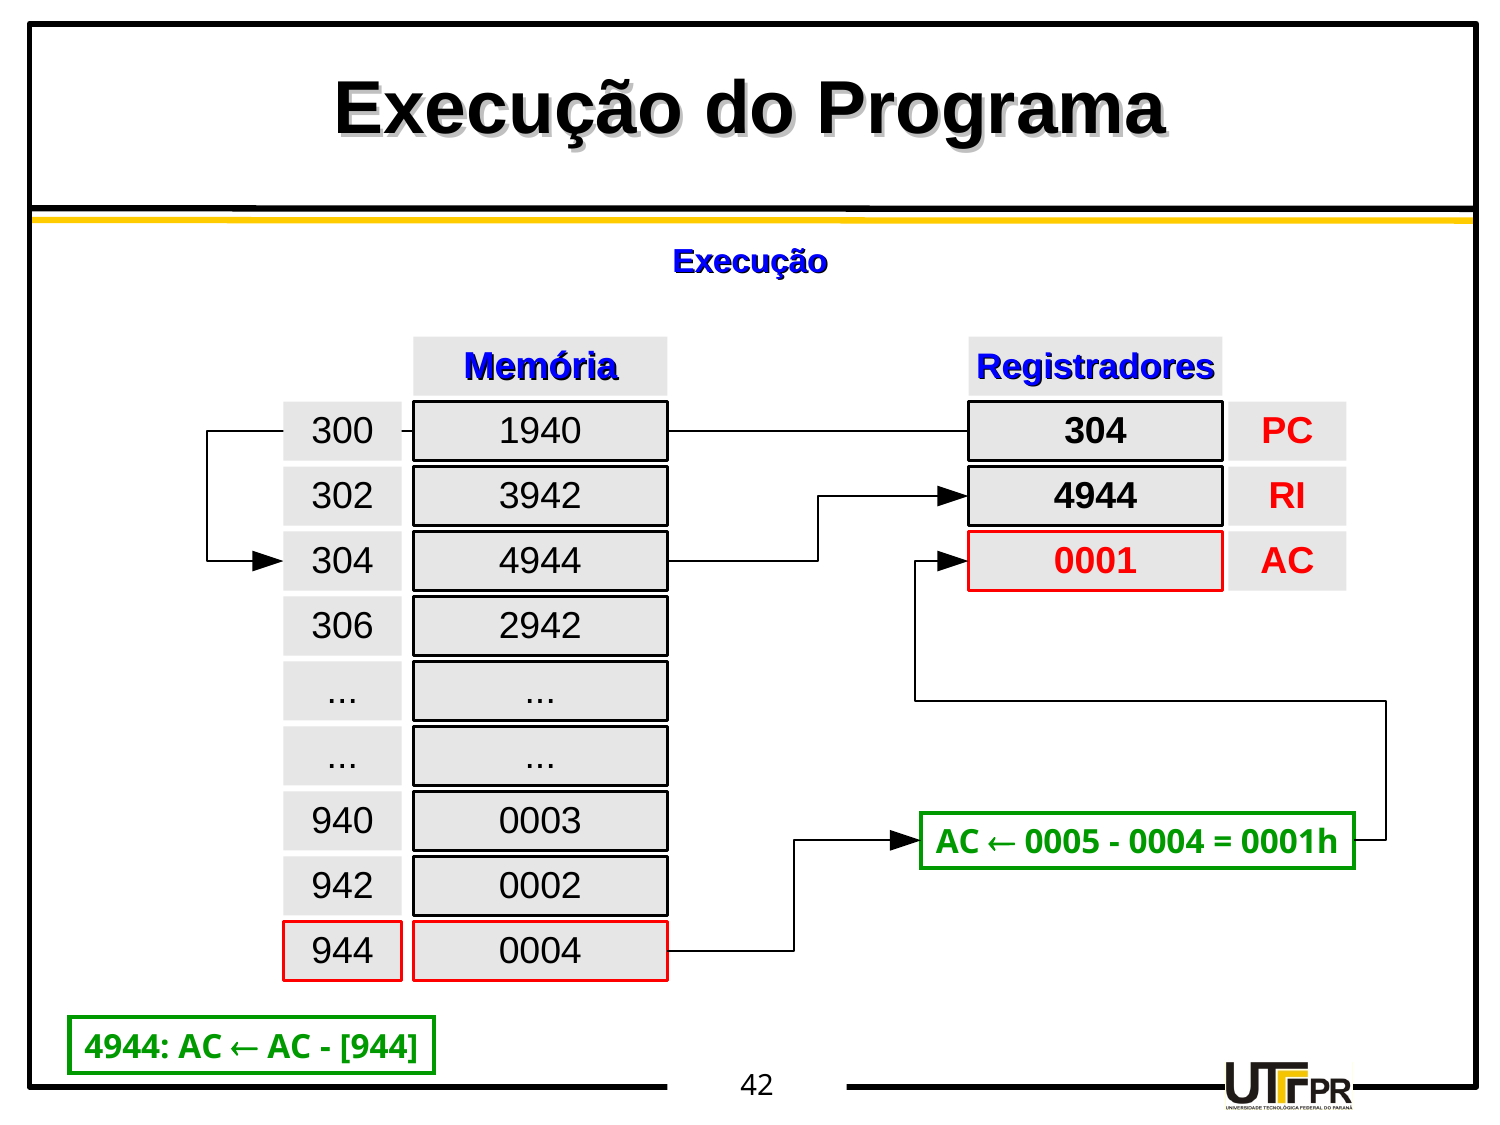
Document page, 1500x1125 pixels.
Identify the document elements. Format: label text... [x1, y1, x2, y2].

text_box 942 [283, 856, 402, 916]
text_box 4944 [968, 466, 1223, 526]
text_box Execução [657, 231, 843, 287]
text_box 1940 [413, 401, 668, 461]
text_box Registradores [968, 336, 1223, 396]
text_box AC [1228, 531, 1347, 591]
text_box ... [413, 661, 668, 721]
text_box 0004 [413, 921, 668, 981]
text_box 0003 [413, 791, 668, 851]
text_box 944 [283, 921, 402, 981]
text_box 0002 [413, 856, 668, 916]
text_box 304 [283, 531, 402, 591]
text_box 302 [283, 466, 402, 526]
text_box 2942 [413, 596, 668, 656]
text_box 0001 [968, 531, 1223, 591]
text_box 300 [283, 401, 402, 461]
text_box ... [283, 726, 402, 786]
text_box 4944 [413, 531, 668, 591]
text_box PC [1228, 401, 1347, 461]
text_box 304 [968, 401, 1223, 461]
text_box ... [283, 661, 402, 721]
text_box RI [1228, 466, 1347, 526]
text_box 306 [283, 596, 402, 656]
text_box Memória [413, 336, 668, 396]
text_box 3942 [413, 466, 668, 526]
text_box 940 [283, 791, 402, 851]
text_box AC  0005 - 0004 = 0001h [921, 812, 1355, 869]
text_box ... [413, 726, 668, 786]
picture [1225, 1062, 1353, 1110]
text_box 4944: AC  AC - [944] [69, 1017, 434, 1073]
title Execução do Programa [41, 65, 1459, 159]
